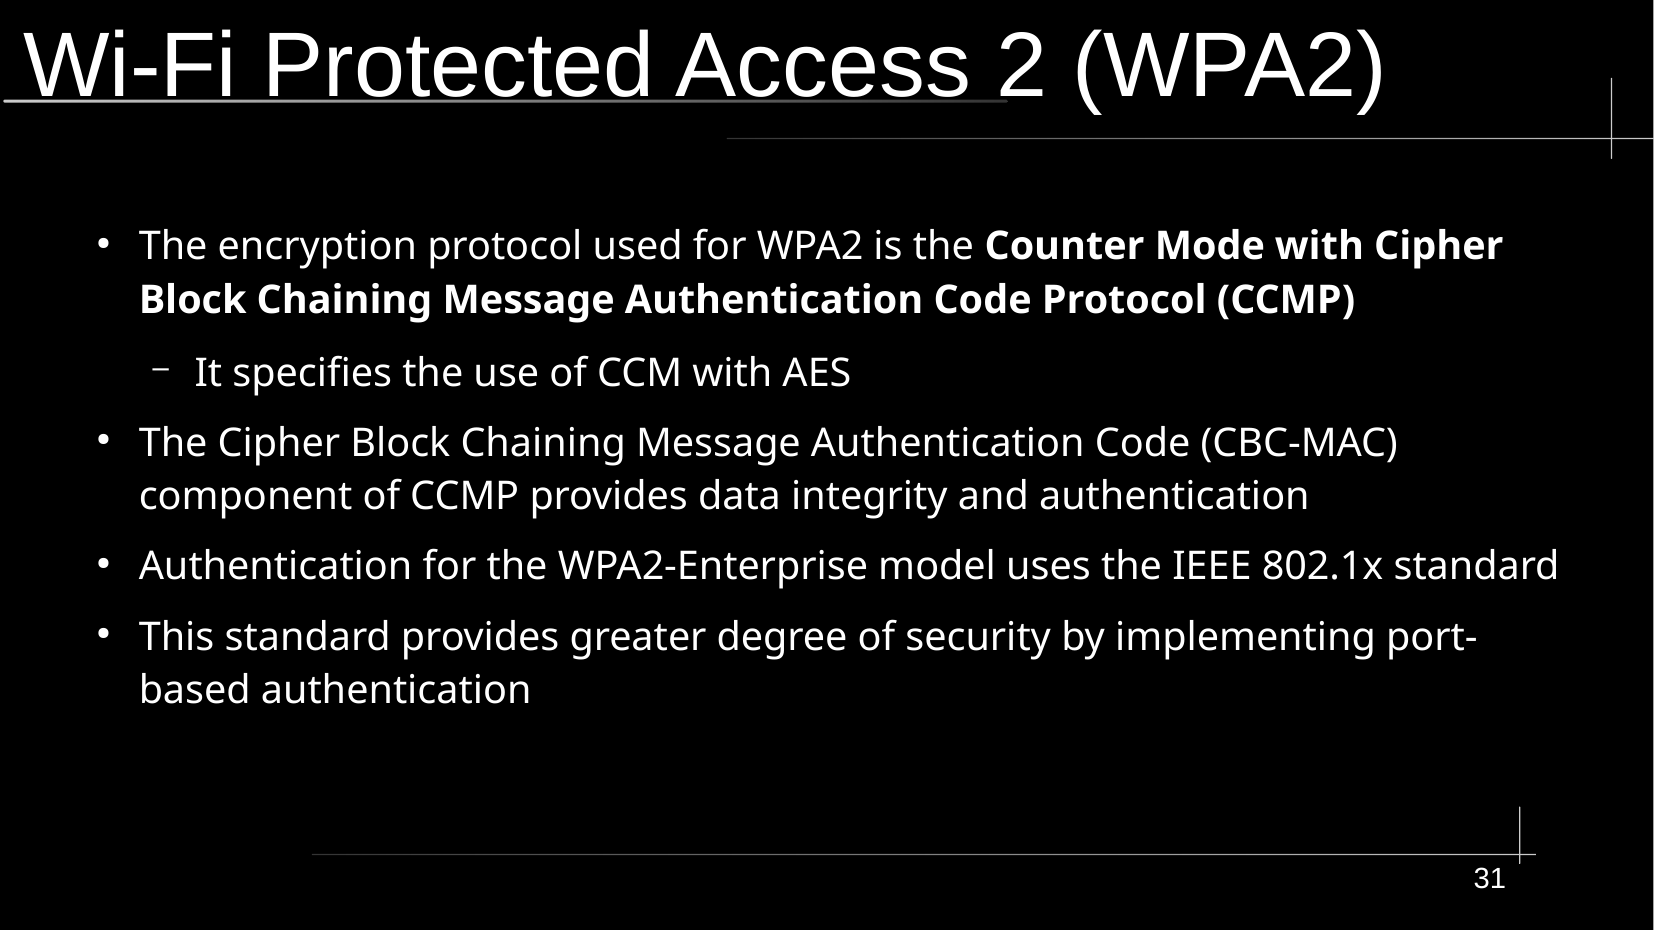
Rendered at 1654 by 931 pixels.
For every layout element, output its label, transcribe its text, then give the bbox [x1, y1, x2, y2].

list The encryption protocol used for WPA2 is the Counter Mode with Cipher Block Chaining Message Authentication Code Protocol (CCMP) It specifies the use of CCM with AES The Cipher Block Chaining Message Authentication Code (CBC-MAC) component of CCMP provides data integrity and authentication Authentication for the WPA2-Enterprise model uses the IEEE 802.1x standard This standard provides greater degree of security by implementing port-based authentication [82, 217, 1571, 758]
title Wi-Fi Protected Access 2 (WPA2) [23, 11, 1589, 119]
